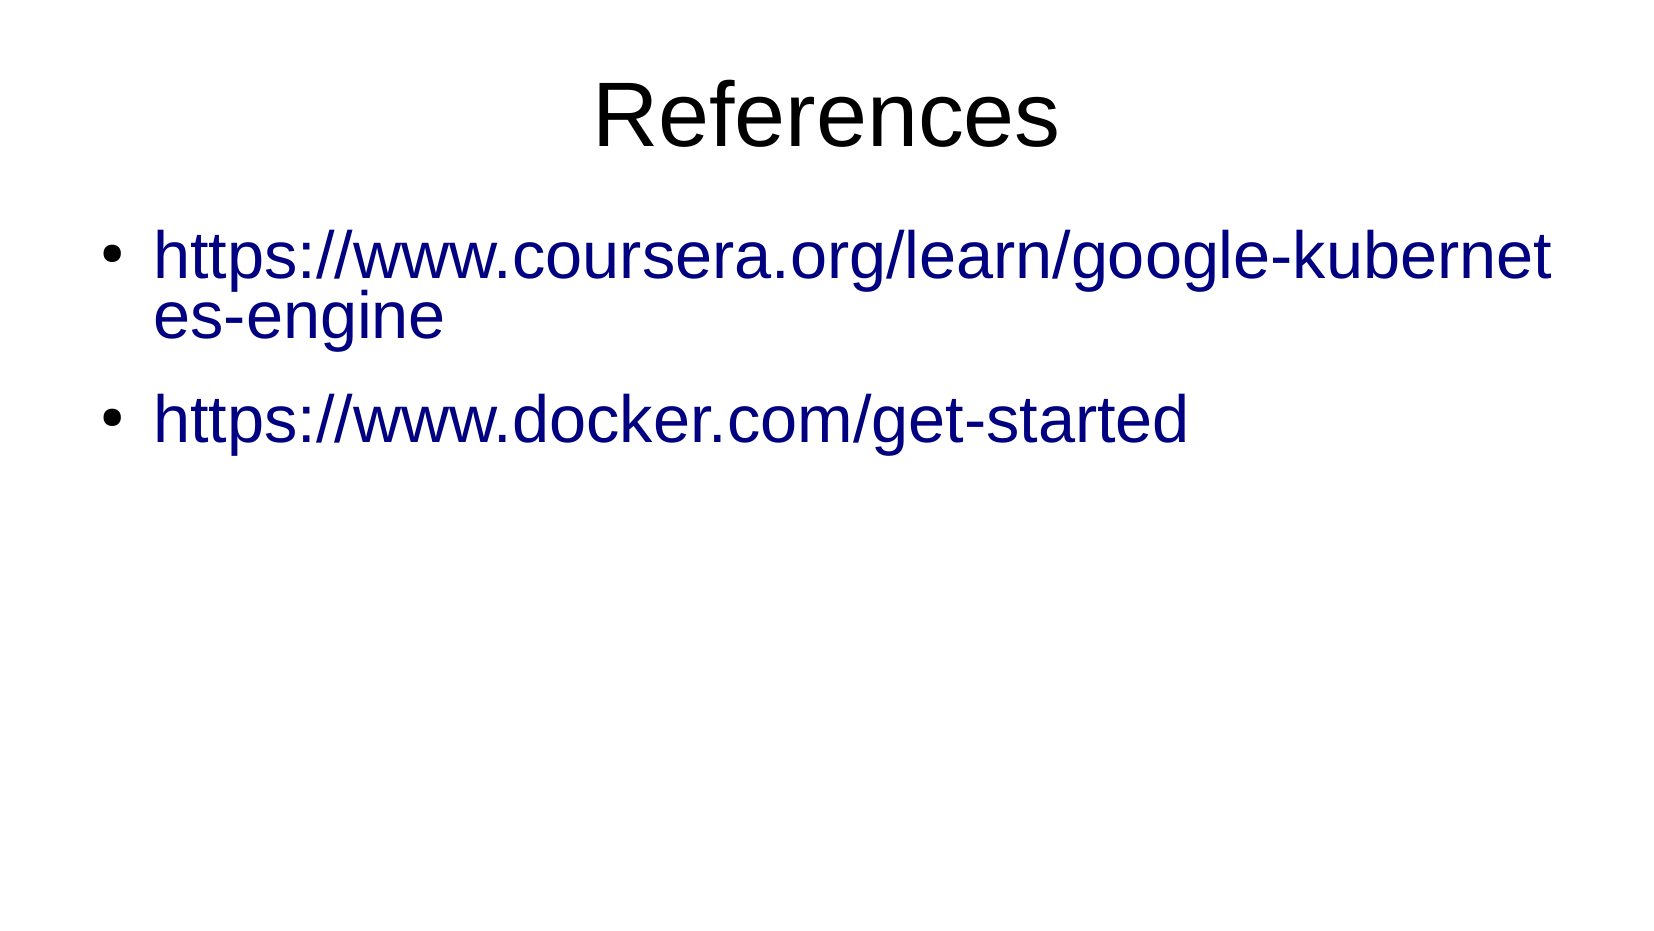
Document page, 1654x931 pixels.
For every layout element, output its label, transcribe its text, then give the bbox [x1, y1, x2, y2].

title References [82, 37, 1571, 193]
list https://www.coursera.org/learn/google-kubernetes-engine https://www.docker.com/get-started [82, 217, 1571, 758]
